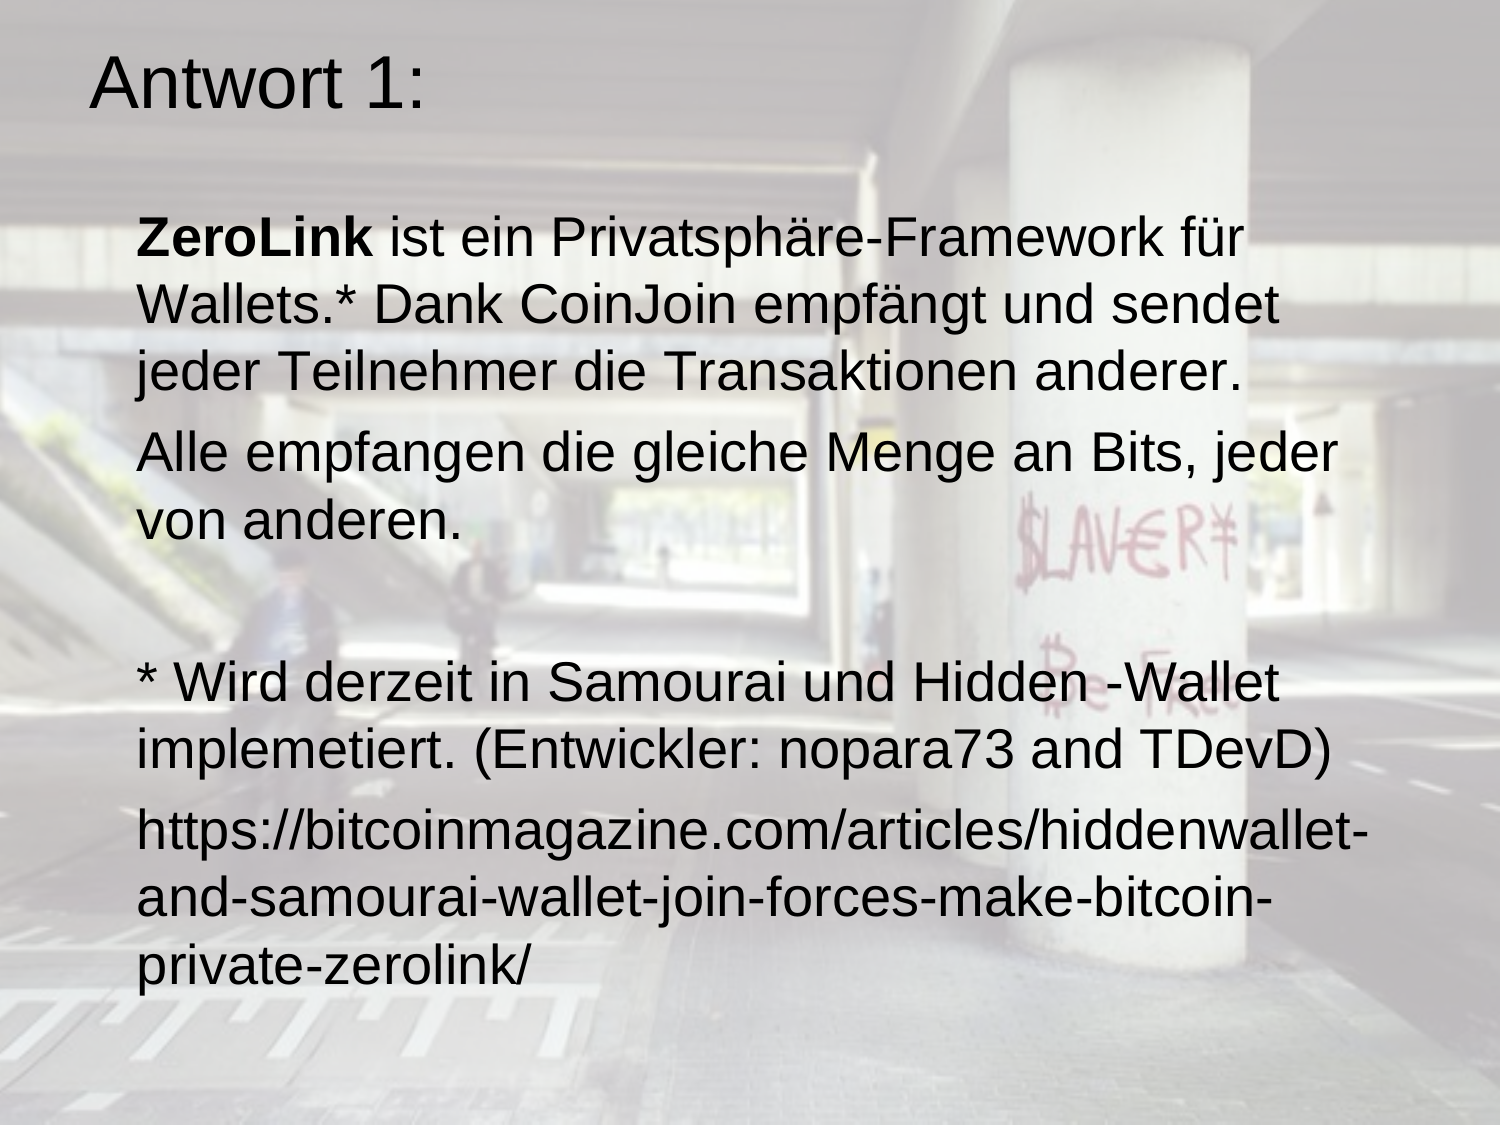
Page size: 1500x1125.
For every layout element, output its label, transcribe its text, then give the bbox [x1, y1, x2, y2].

title Antwort 1: [75, 26, 1426, 132]
list ZeroLink ist ein Privatsphäre-Framework für Wallets.* Dank CoinJoin empfängt und sendet jeder Teilnehmer die Transaktionen anderer. Alle empfangen die gleiche Menge an Bits, jeder von anderen. * Wird derzeit in Samourai und Hidden -Wallet implemetiert. (Entwickler: nopara73 and TDevD) https://bitcoinmagazine.com/articles/hiddenwallet-and-samourai-wallet-join-forces-make-bitcoin-private-zerolink/ [75, 192, 1426, 1006]
